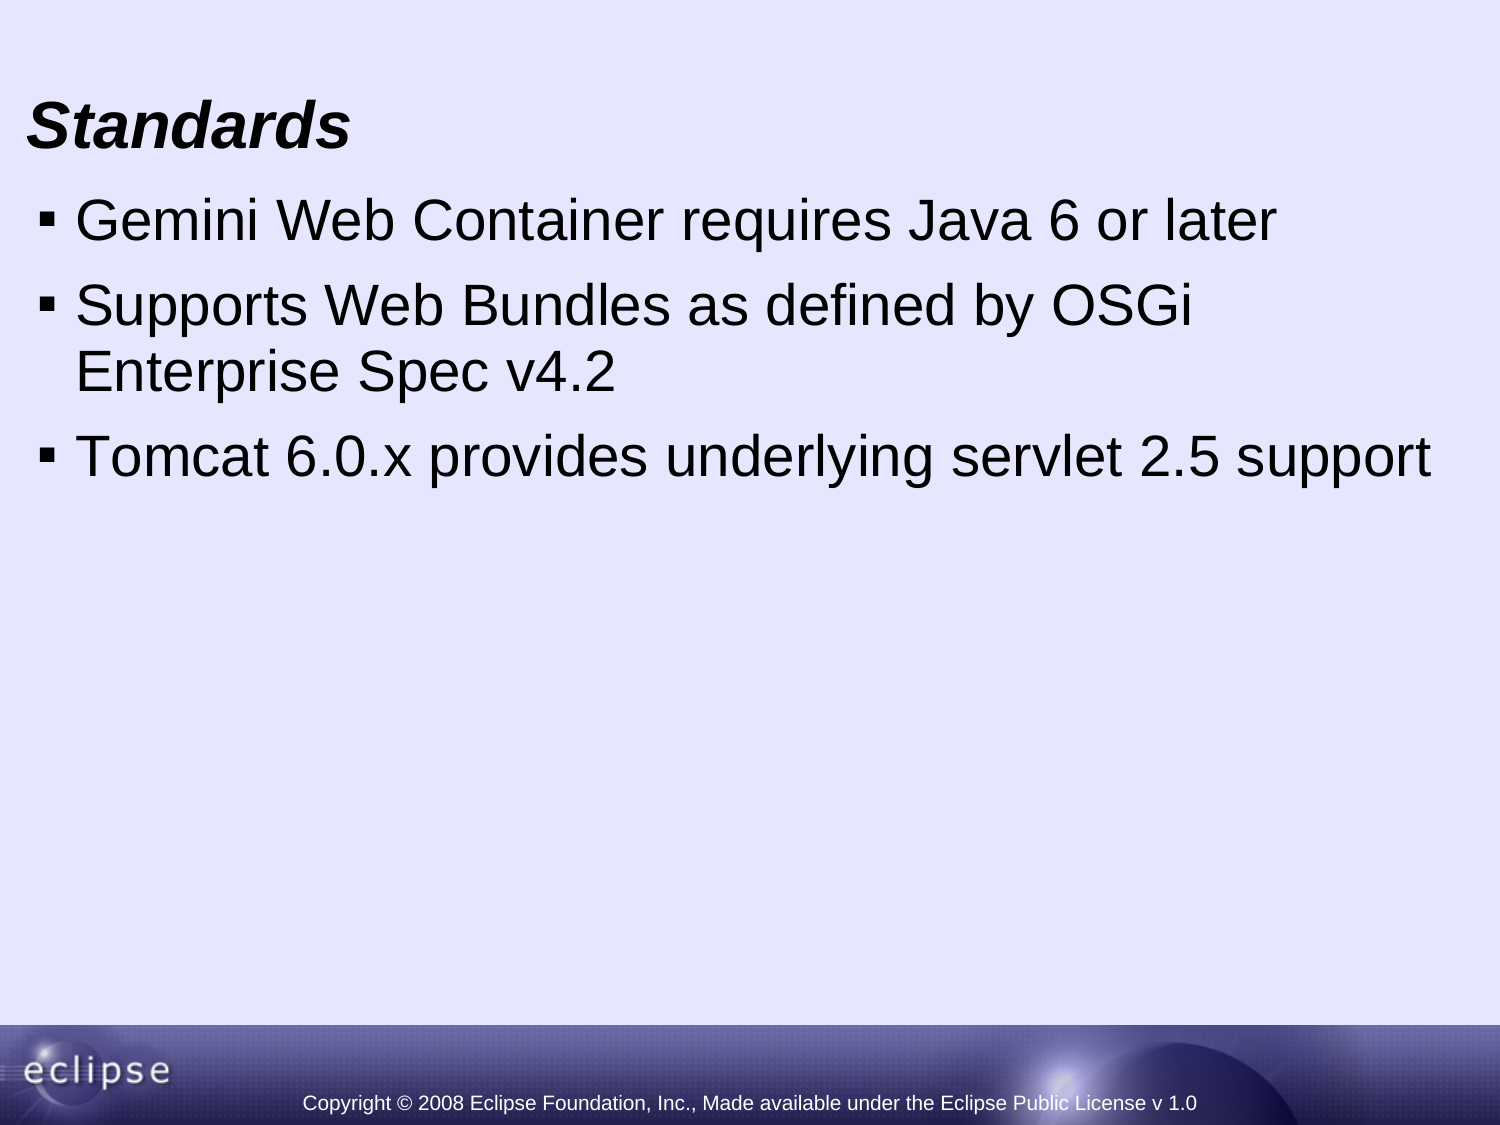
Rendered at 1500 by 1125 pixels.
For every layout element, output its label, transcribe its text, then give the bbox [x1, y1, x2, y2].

list Gemini Web Container requires Java 6 or later Supports Web Bundles as defined by OSGi Enterprise Spec v4.2 Tomcat 6.0.x provides underlying servlet 2.5 support [37, 187, 1463, 1021]
picture [0, 1025, 1500, 1125]
title Standards [26, 84, 1474, 172]
